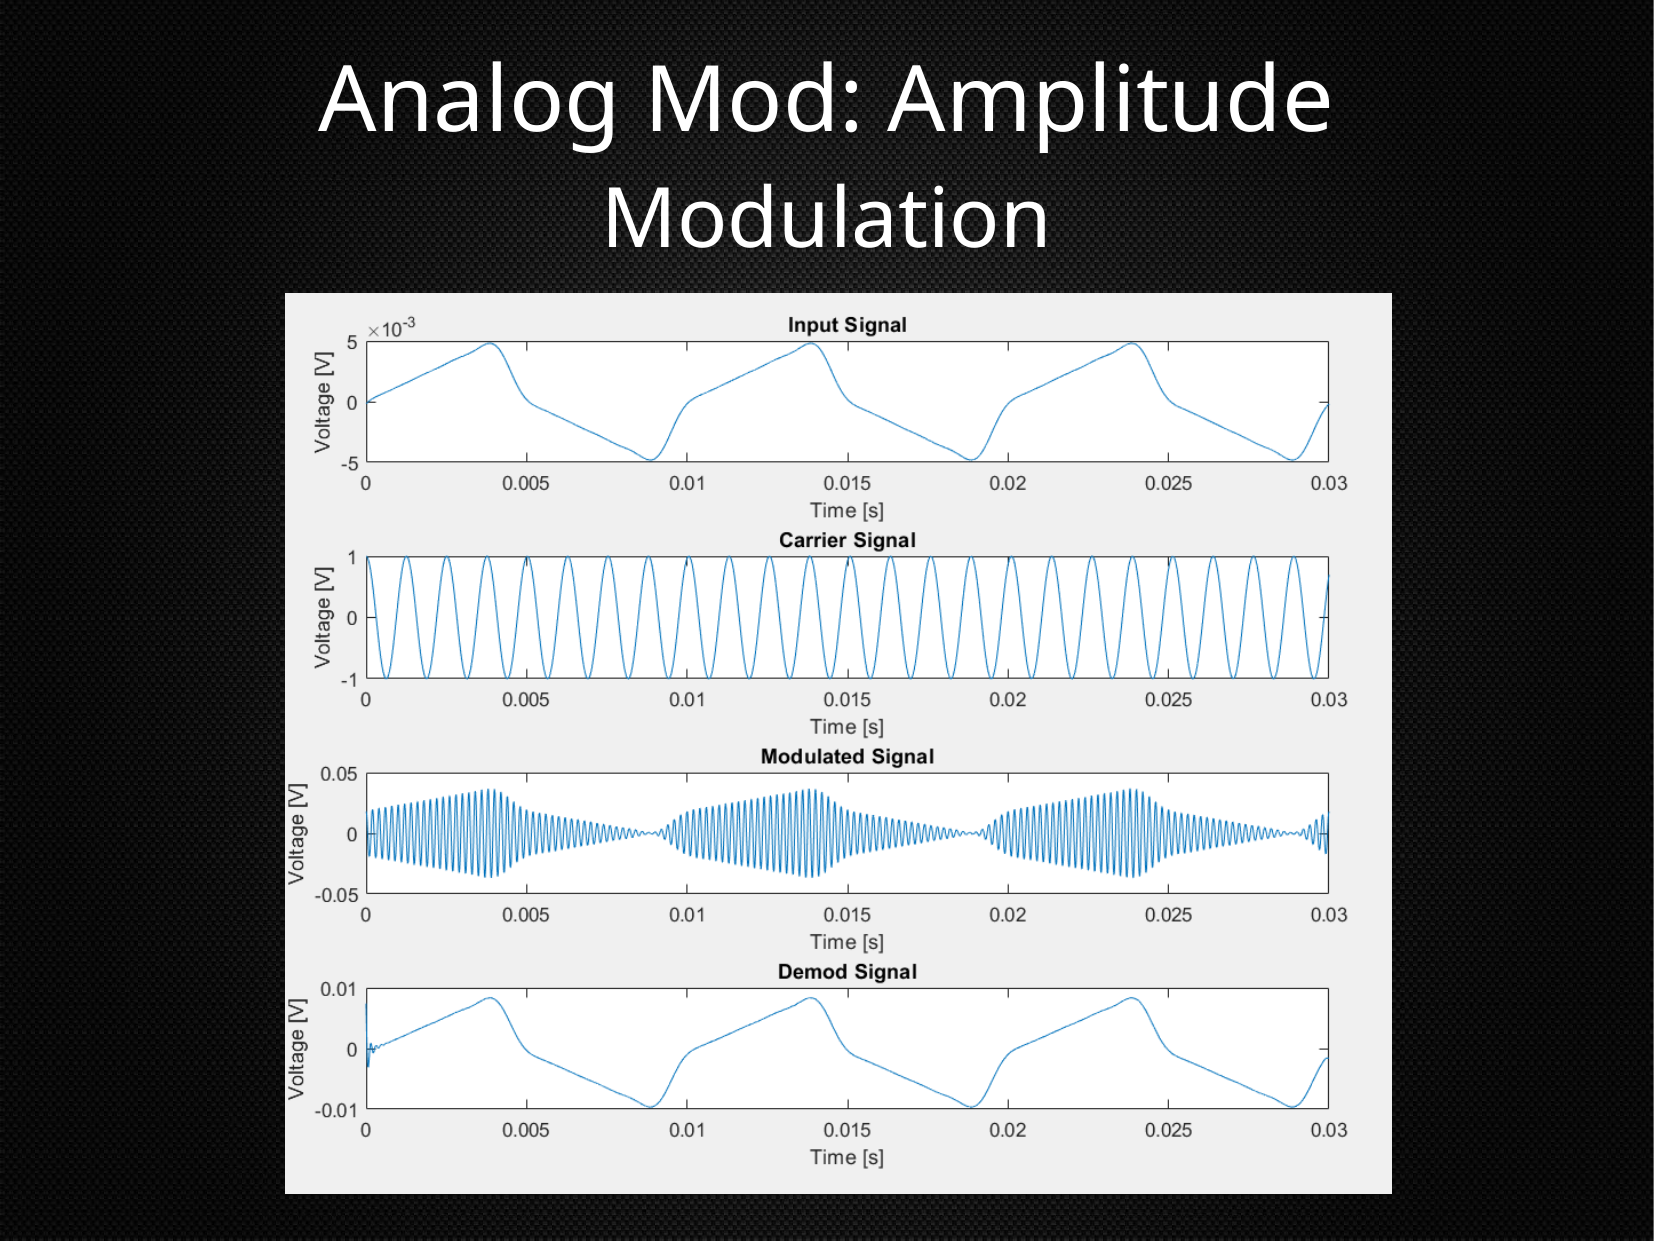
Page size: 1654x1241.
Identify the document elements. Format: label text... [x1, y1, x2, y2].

picture [0, 0, 1654, 1241]
title Analog Mod: Amplitude Modulation [82, 18, 1571, 288]
